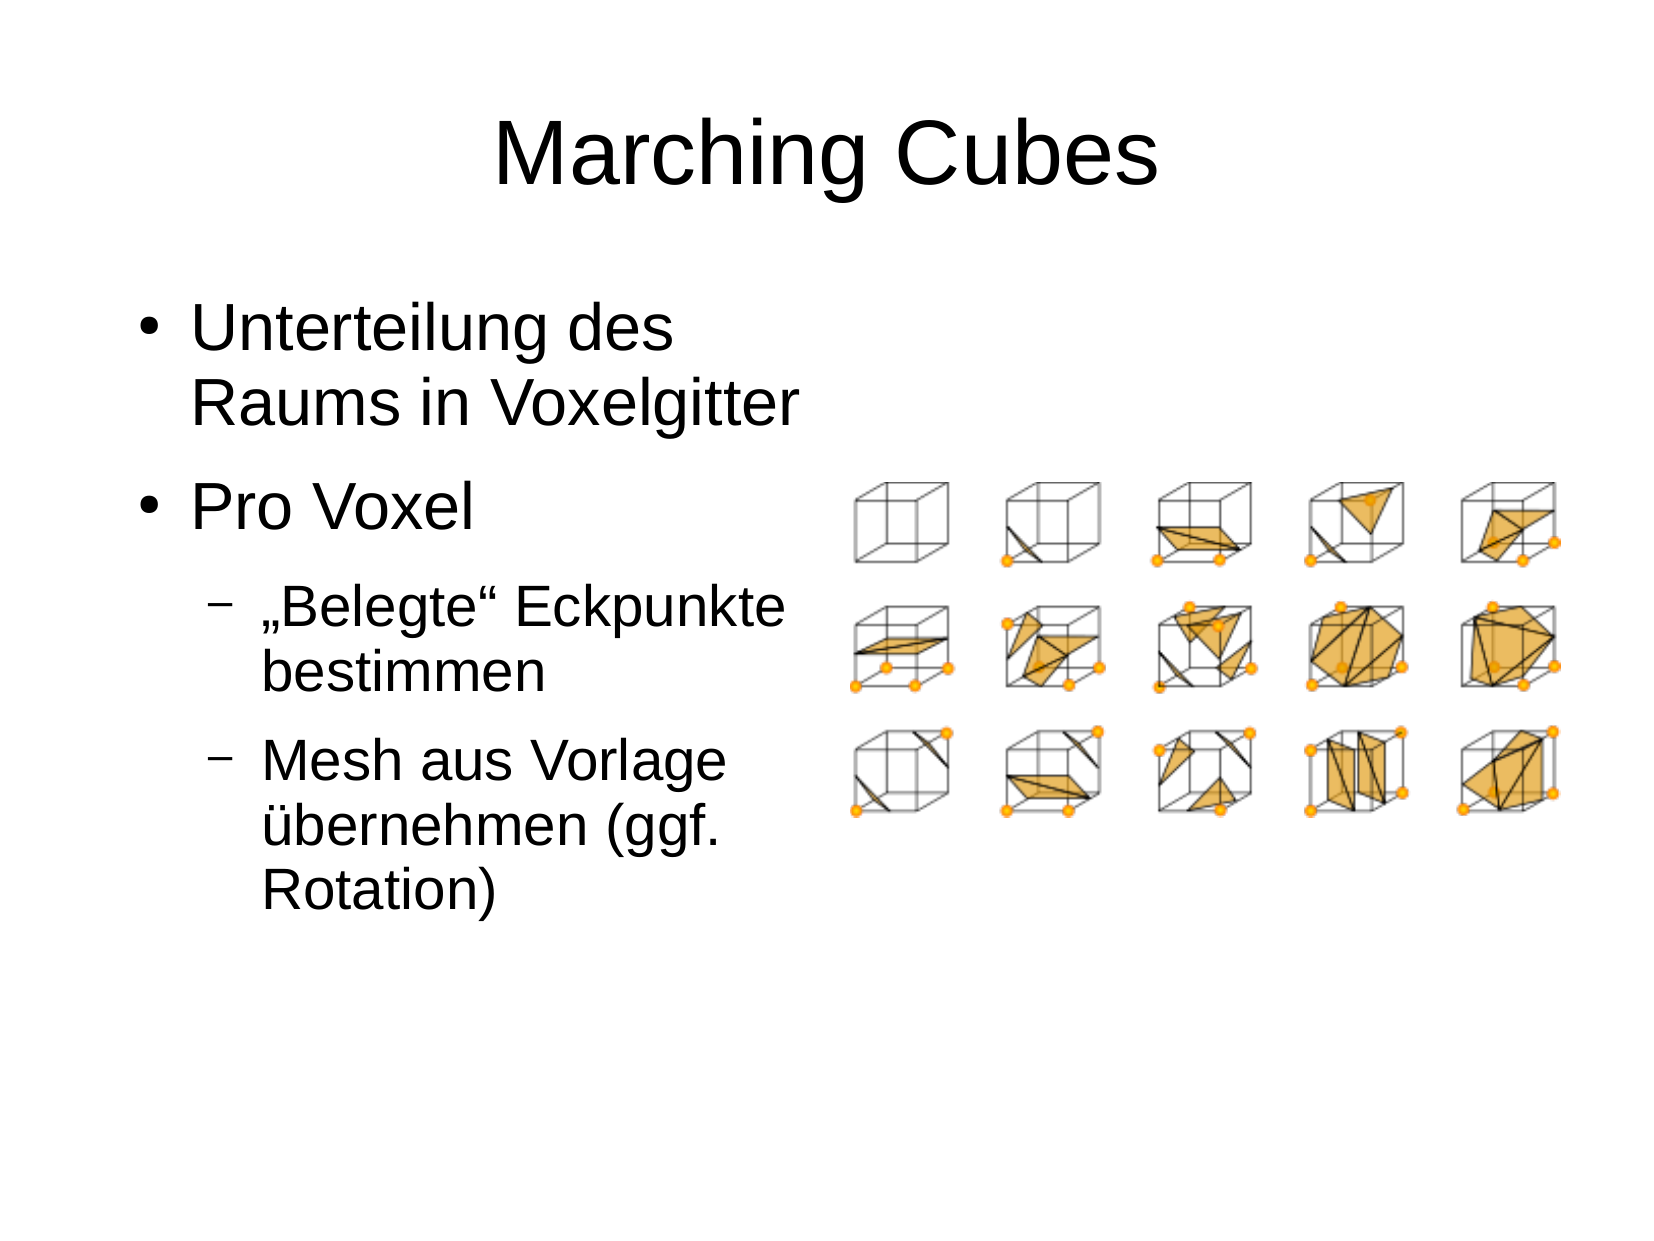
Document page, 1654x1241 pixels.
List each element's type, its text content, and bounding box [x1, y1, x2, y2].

title Marching Cubes [82, 49, 1571, 257]
list Unterteilung des Raums in Voxelgitter Pro Voxel „Belegte“ Eckpunkte bestimmen Mesh aus Vorlage übernehmen (ggf. Rotation) [119, 290, 830, 1010]
picture [850, 482, 1561, 818]
